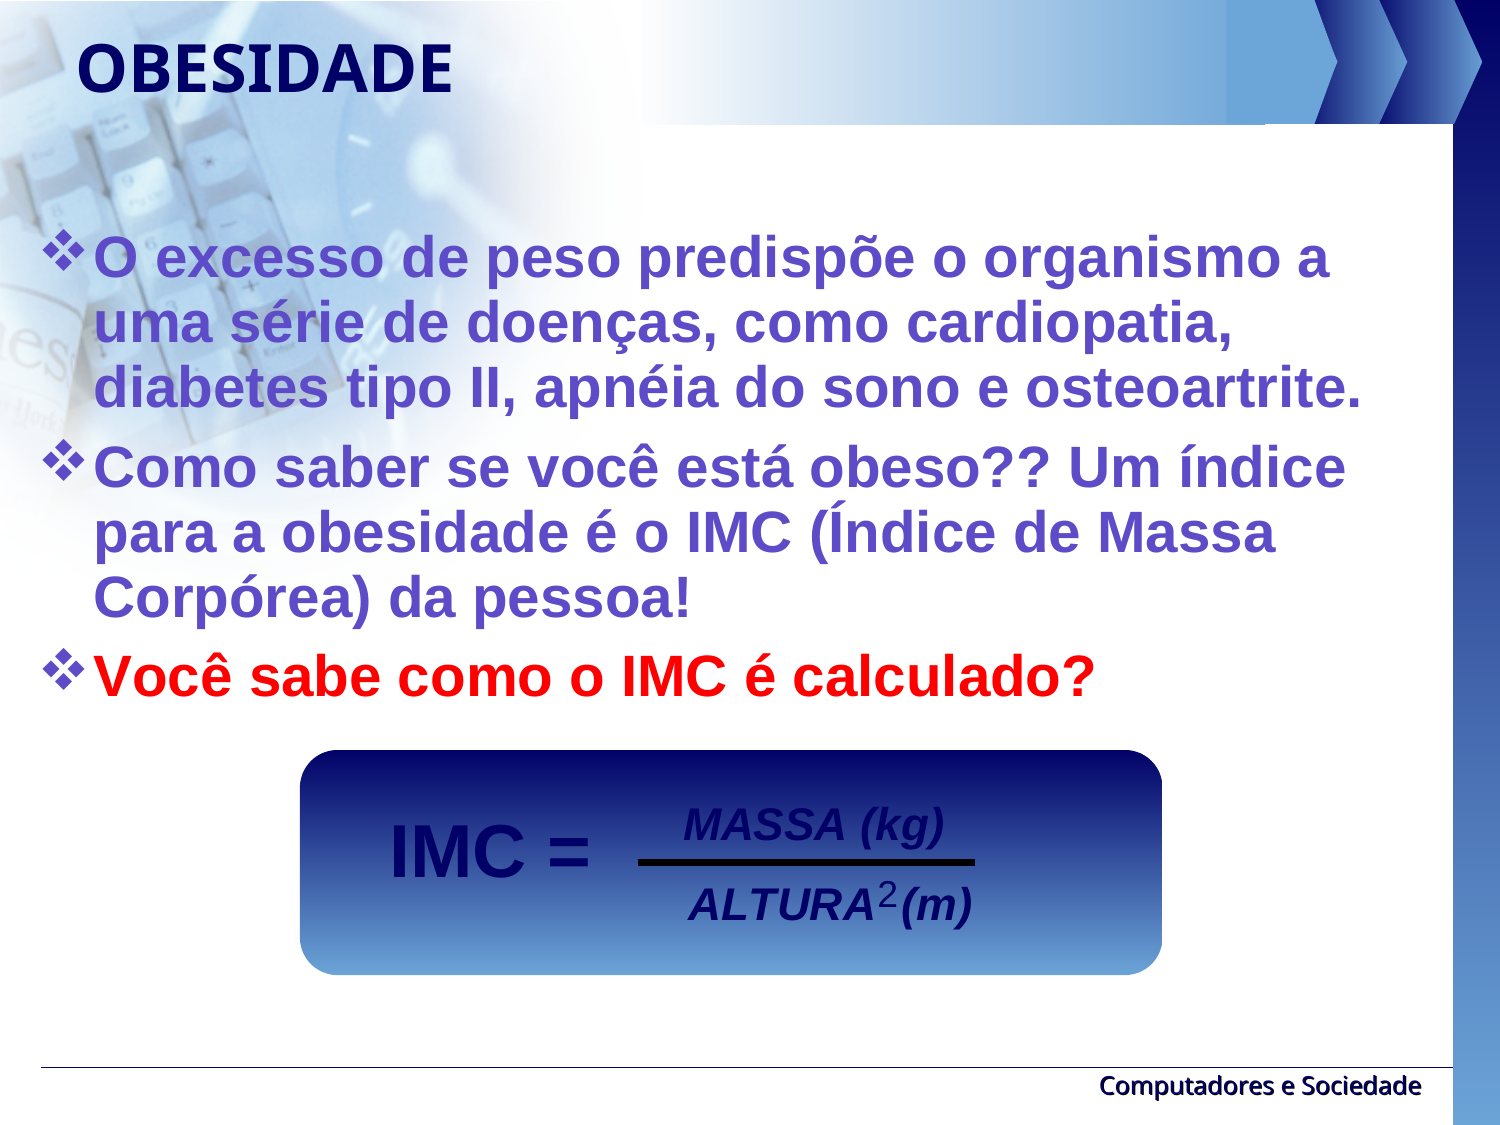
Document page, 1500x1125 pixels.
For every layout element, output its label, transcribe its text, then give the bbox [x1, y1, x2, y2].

text_box 2 [862, 866, 913, 938]
title OBESIDADE [74, 0, 1300, 155]
text_box IMC = [375, 795, 628, 901]
text_box ALTURA (m) [673, 867, 862, 938]
text_box MASSA (kg) [668, 787, 960, 858]
list O excesso de peso predispõe o organismo a uma série de doenças, como cardiopatia, diabetes tipo II, apnéia do sono e osteoartrite. Como saber se você está obeso?? Um índice para a obesidade é o IMC (Índice de Massa Corpórea) da pessoa! Você sabe como o IMC é calculado? [37, 224, 1426, 1051]
text_box ALTURA (m) [913, 867, 988, 938]
